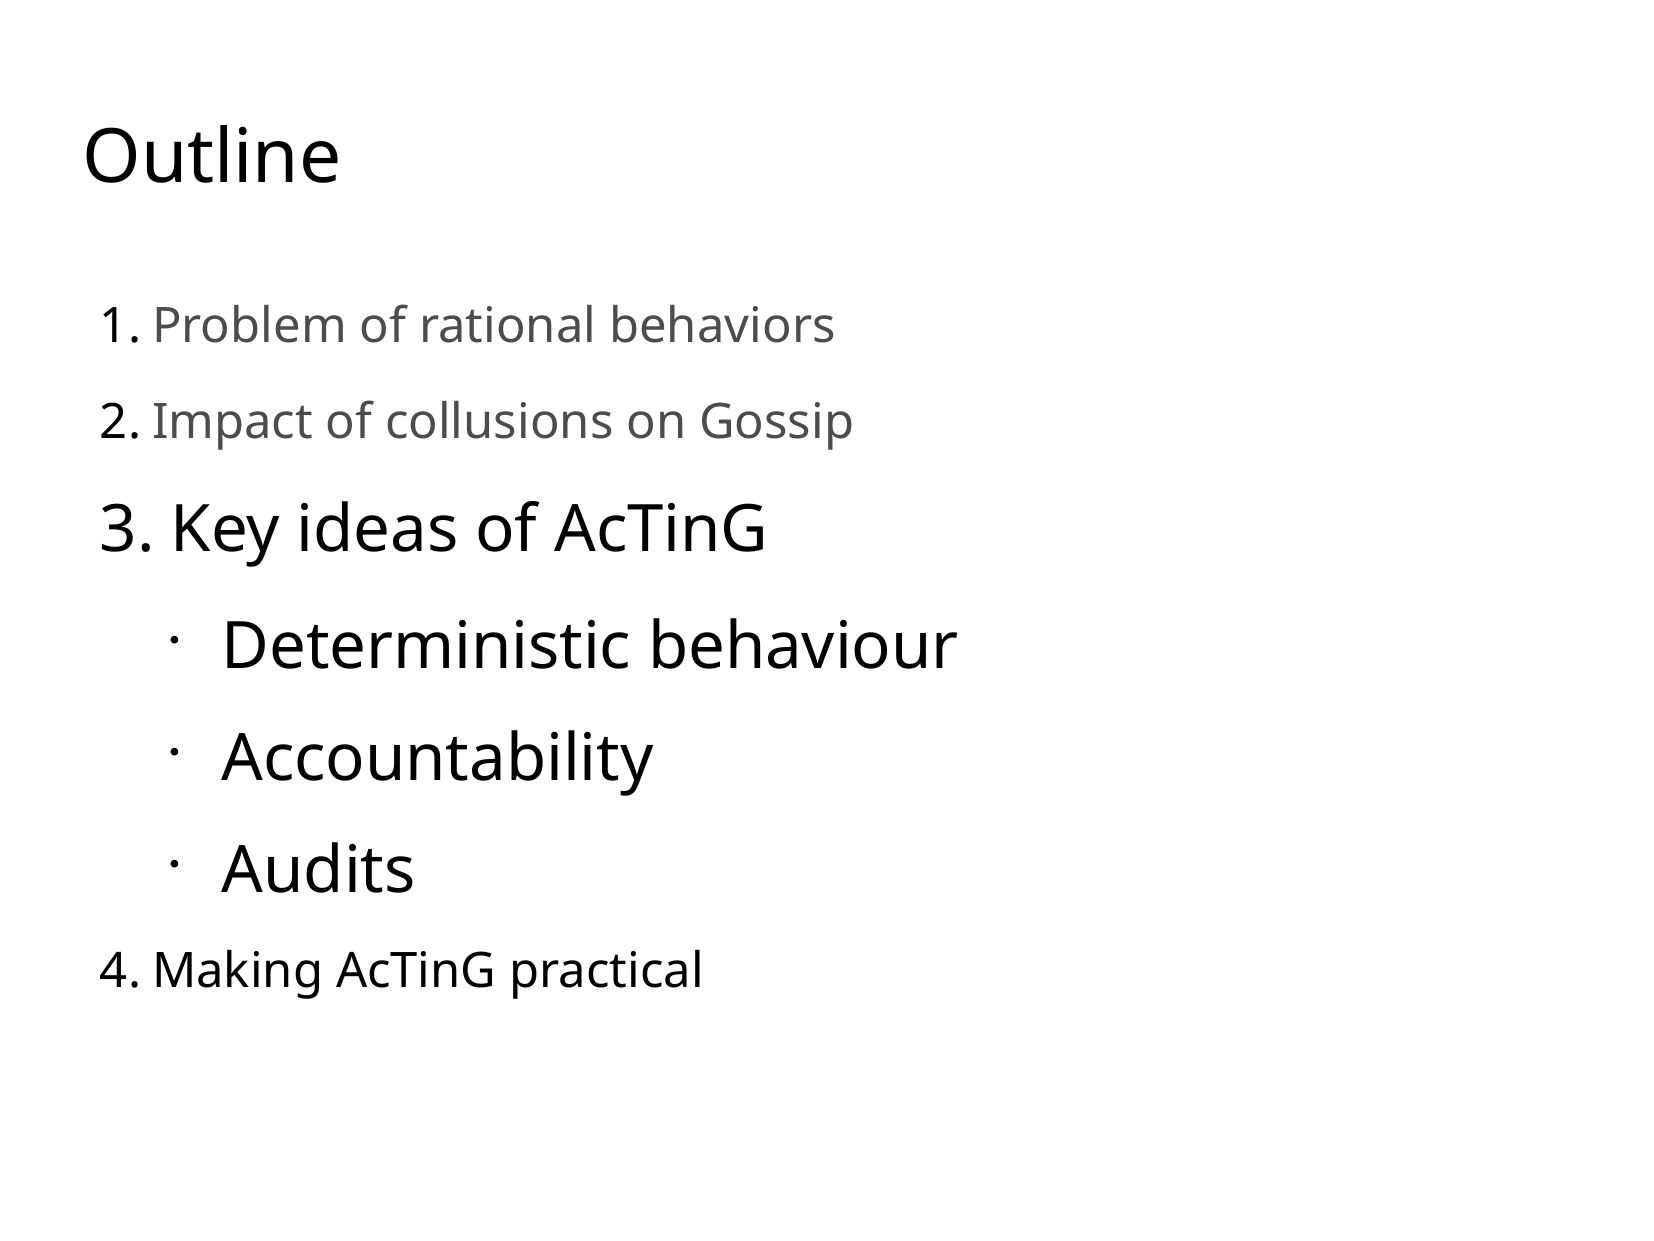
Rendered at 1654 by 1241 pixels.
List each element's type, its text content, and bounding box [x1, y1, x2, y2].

title Outline [82, 49, 1571, 257]
list Problem of rational behaviors Impact of collusions on Gossip Key ideas of AcTinG Deterministic behaviour Accountability Audits Making AcTinG practical [82, 290, 1538, 1010]
